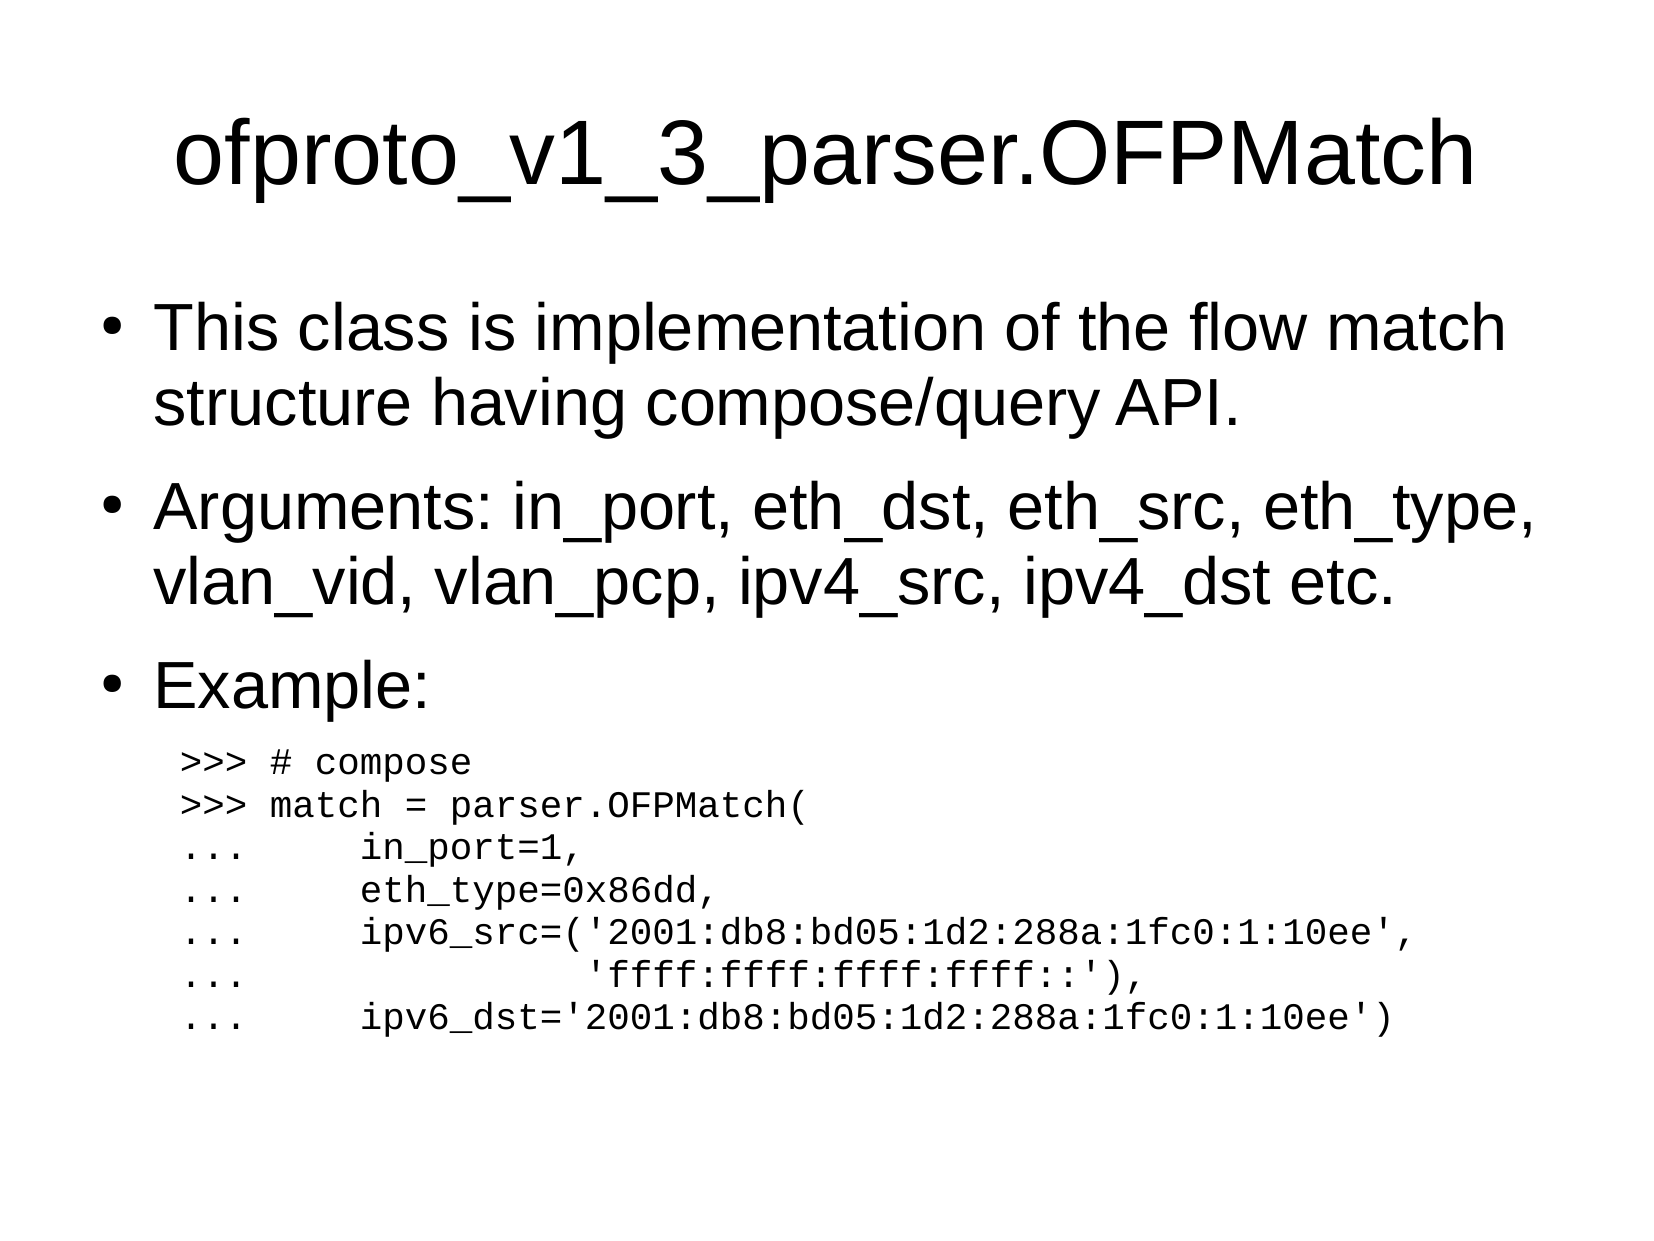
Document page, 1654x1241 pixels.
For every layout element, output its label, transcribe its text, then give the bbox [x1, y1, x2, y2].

title ofproto_v1_3_parser.OFPMatch [82, 49, 1571, 257]
list This class is implementation of the flow match structure having compose/query API. Arguments: in_port, eth_dst, eth_src, eth_type, vlan_vid, vlan_pcp, ipv4_src, ipv4_dst etc. Example: [82, 290, 1571, 1010]
text_box >>> # compose >>> match = parser.OFPMatch( ... in_port=1, ... eth_type=0x86dd, ... ipv6_src=('2001:db8:bd05:1d2:288a:1fc0:1:10ee', ... 'ffff:ffff:ffff:ffff::'), ... ipv6_dst='2001:db8:bd05:1d2:288a:1fc0:1:10ee') [165, 735, 1546, 1051]
